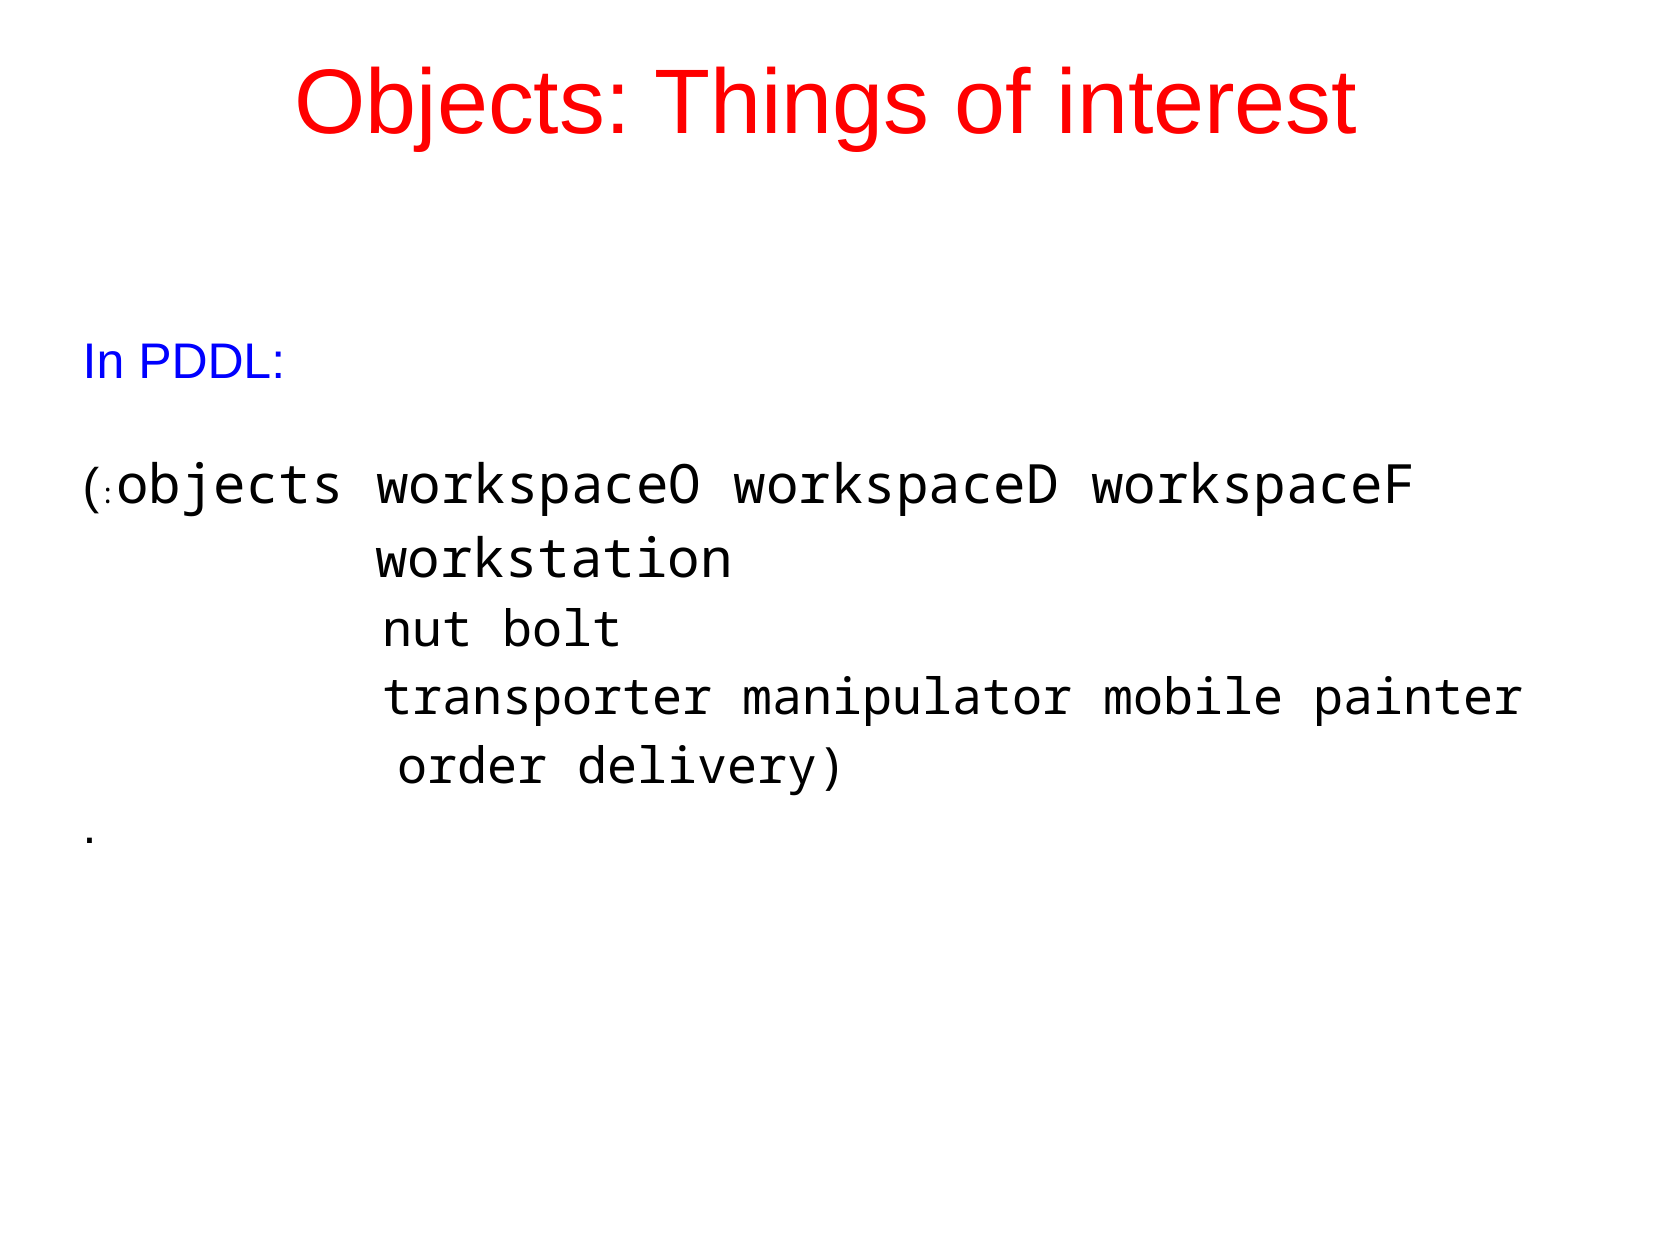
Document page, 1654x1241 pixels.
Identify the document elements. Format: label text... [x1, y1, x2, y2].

title Objects: Things of interest [82, 49, 1571, 257]
subtitle In PDDL: (:objects workspaceO workspaceD workspaceF workstation nut bolt transporter manipulator mobile painter order delivery) . [82, 234, 1538, 954]
